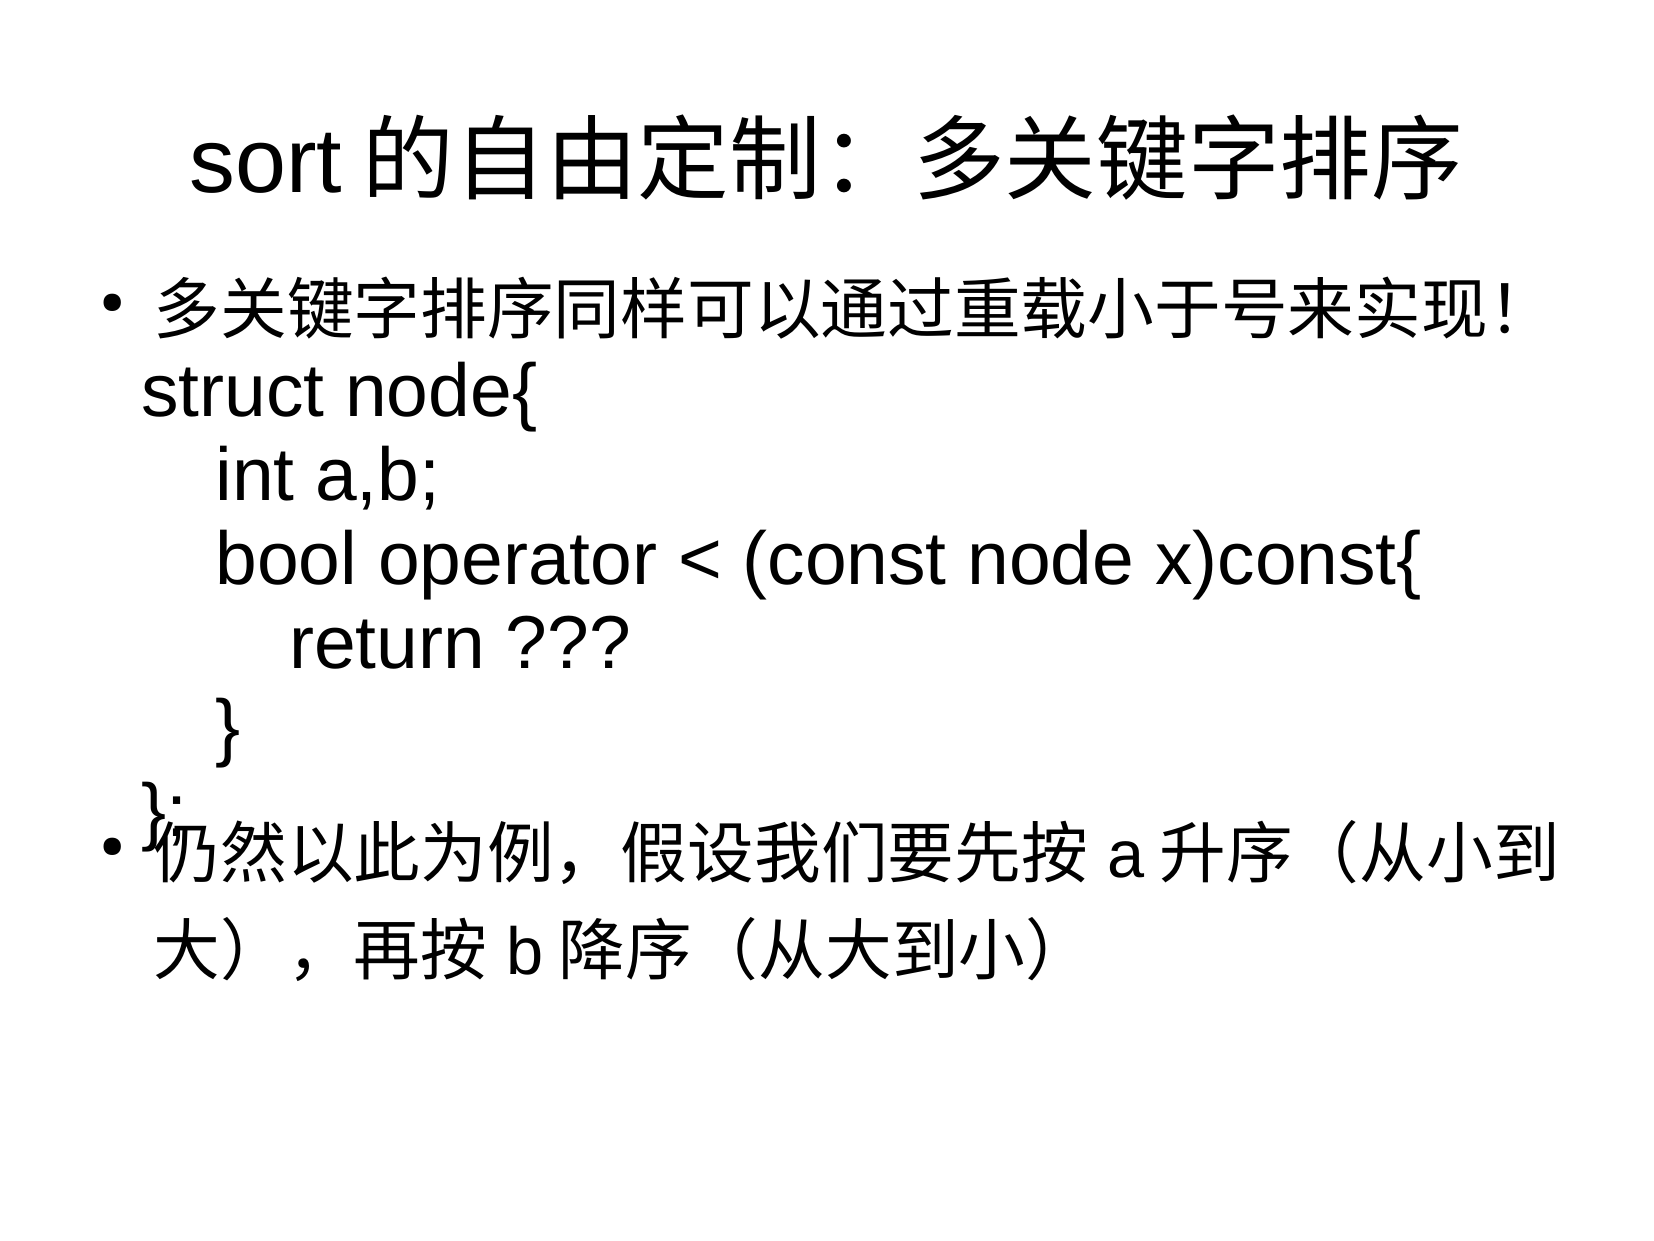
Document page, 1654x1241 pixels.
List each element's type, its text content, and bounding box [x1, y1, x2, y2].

list 多关键字排序同样可以通过重载小于号来实现！ 仍然以此为例，假设我们要先按a升序（从小到大），再按b降序（从大到小） [82, 256, 1571, 1193]
title sort的自由定制：多关键字排序 [82, 49, 1571, 256]
text_box struct node{ int a,b; bool operator < (const node x)const{ return ??? } }; [126, 341, 1565, 861]
